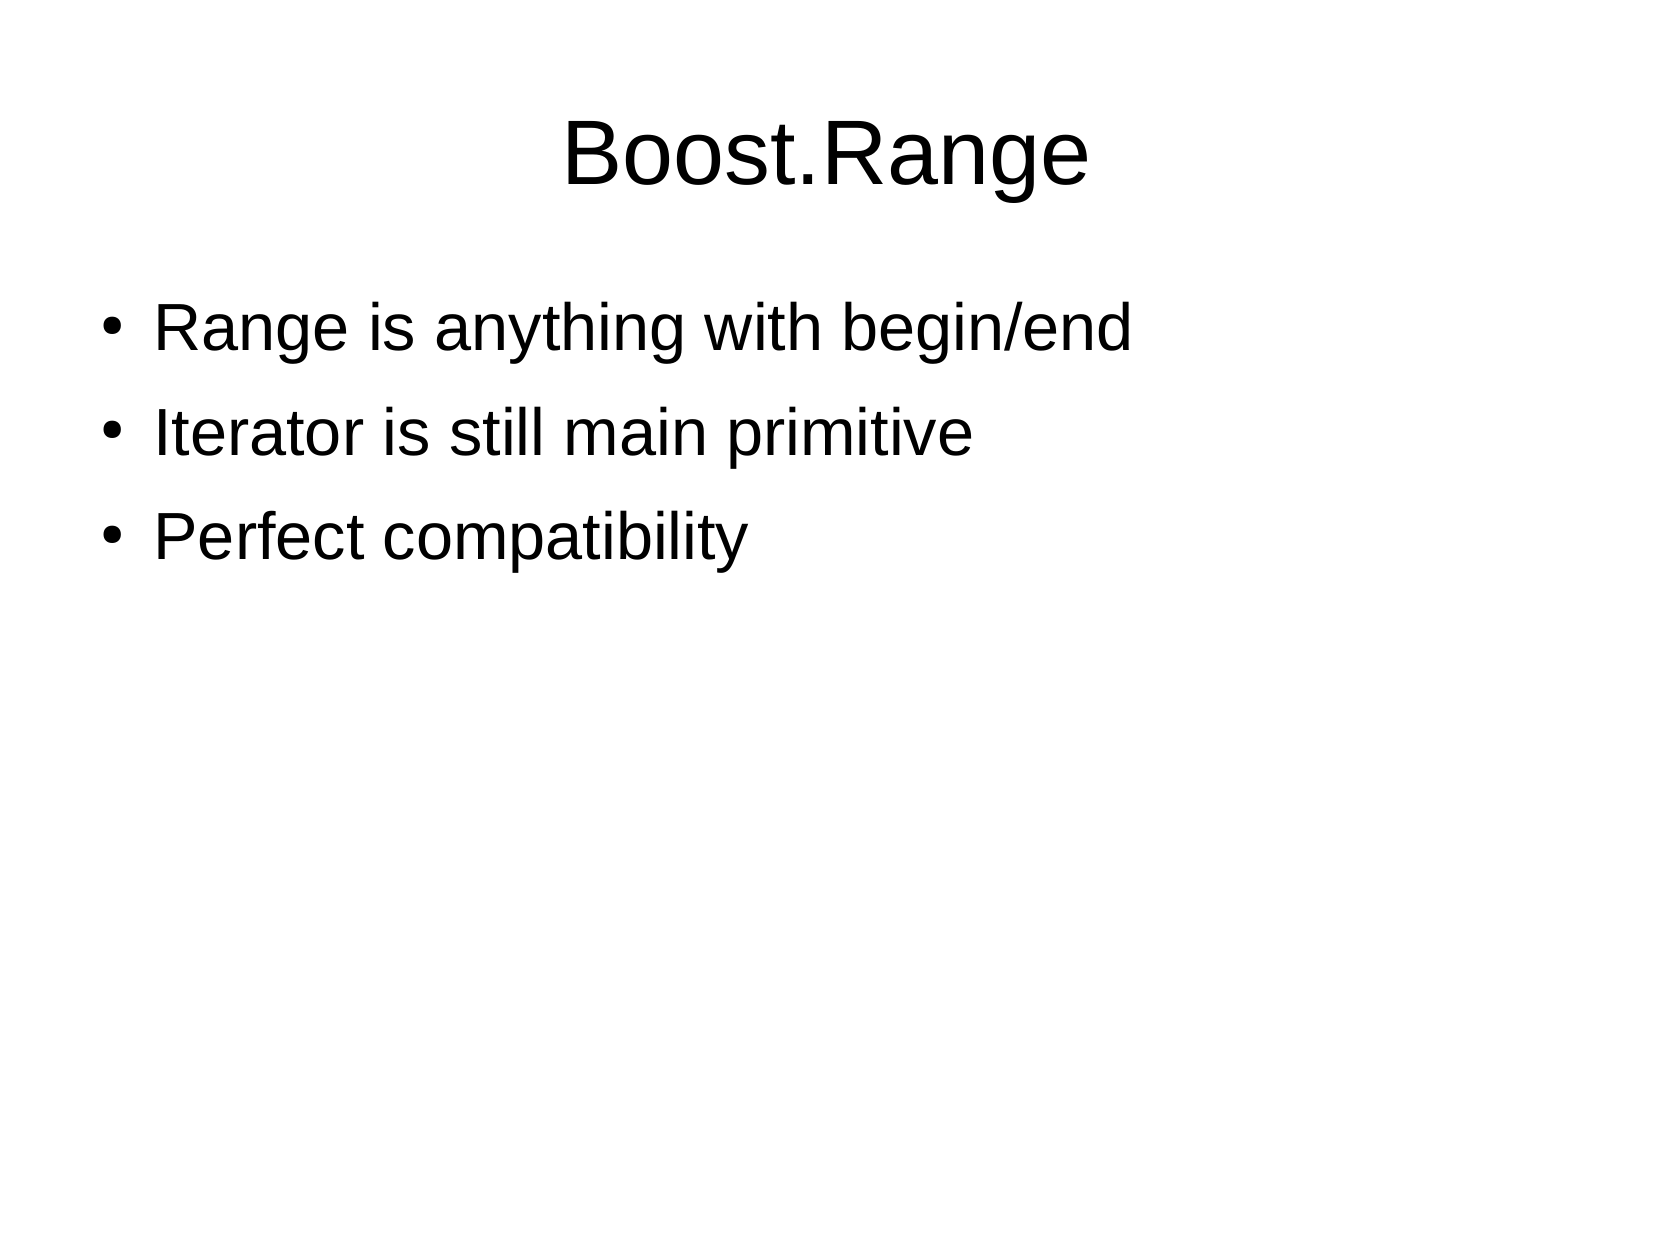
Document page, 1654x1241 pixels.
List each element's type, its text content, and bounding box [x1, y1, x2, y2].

list Range is anything with begin/end Iterator is still main primitive Perfect compatibility [82, 290, 1571, 1010]
title Boost.Range [82, 49, 1571, 257]
